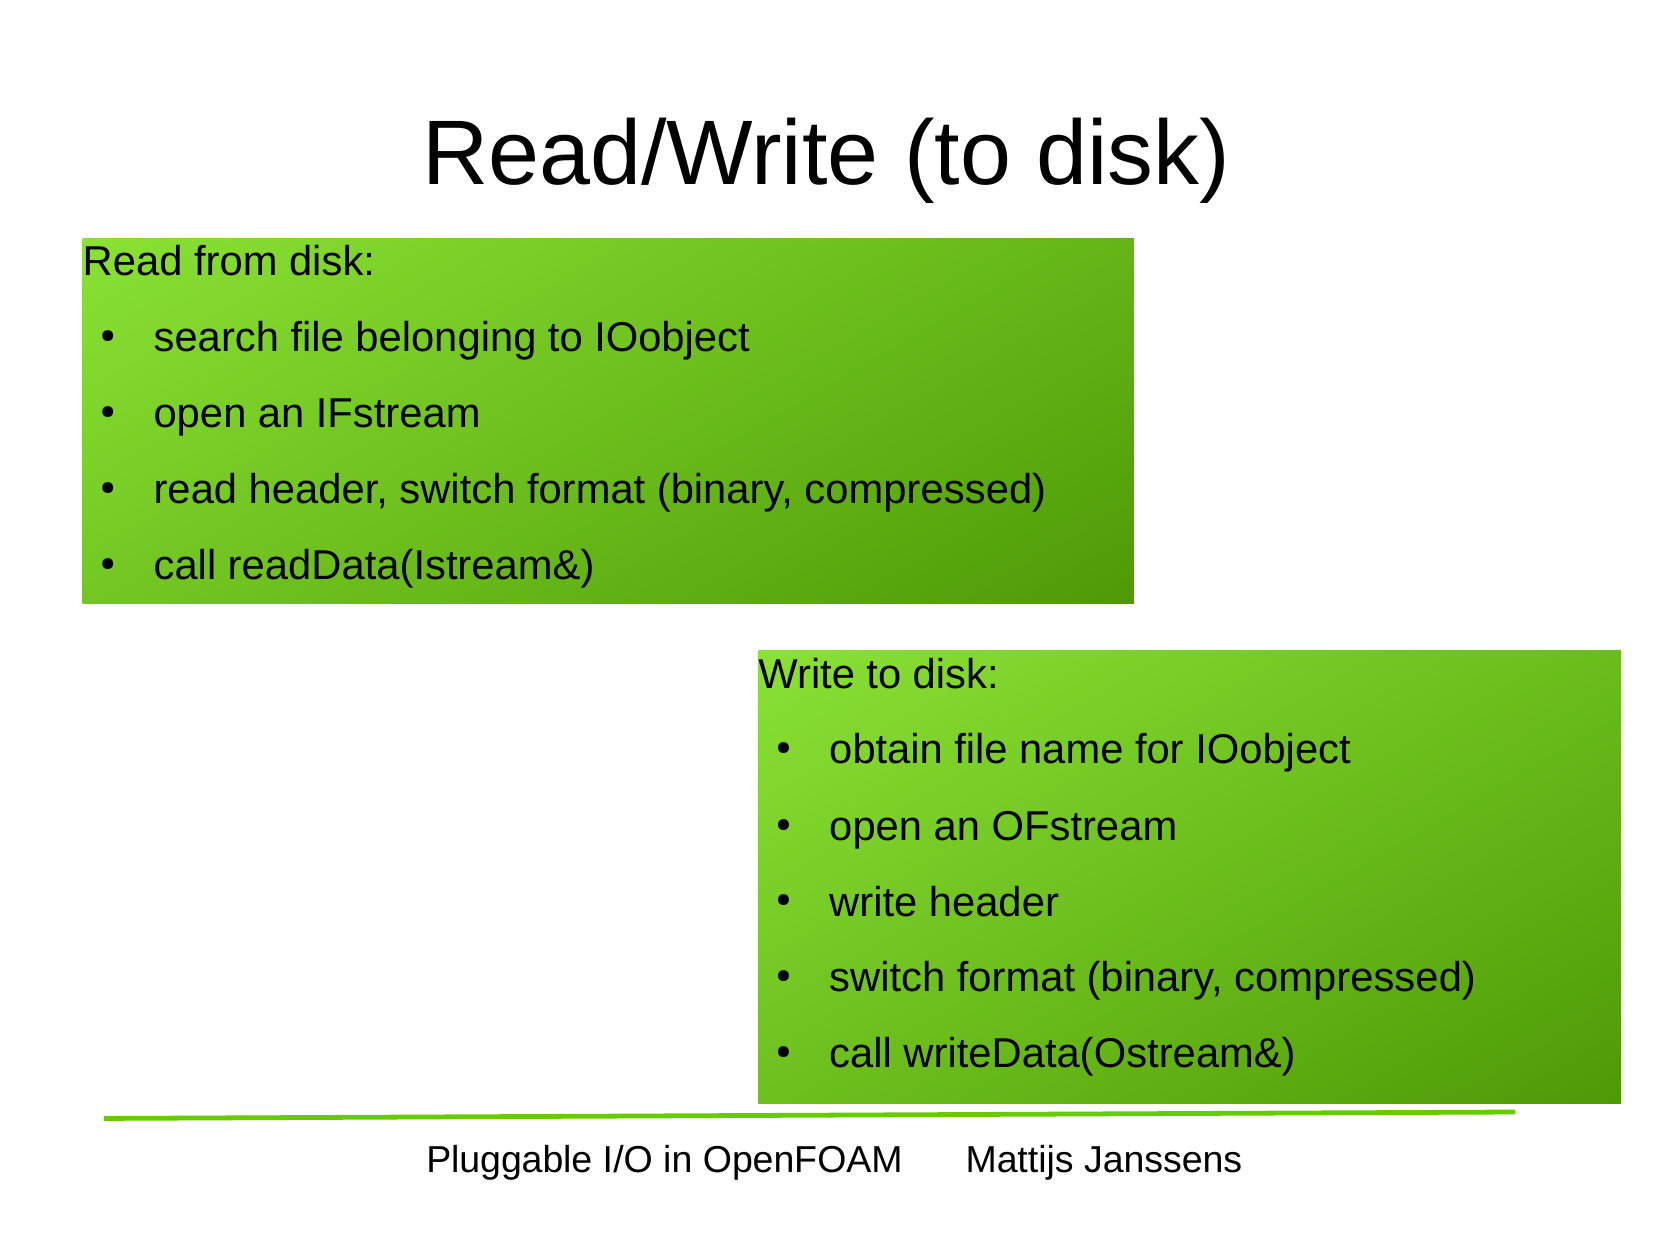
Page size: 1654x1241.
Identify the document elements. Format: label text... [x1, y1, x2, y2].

list Write to disk: obtain file name for IOobject open an OFstream write header switch format (binary, compressed) call writeData(Ostream&) [758, 650, 1621, 1104]
list Read from disk: search file belonging to IOobject open an IFstream read header, switch format (binary, compressed) call readData(Istream&) [82, 238, 1134, 604]
title Read/Write (to disk) [82, 49, 1571, 257]
